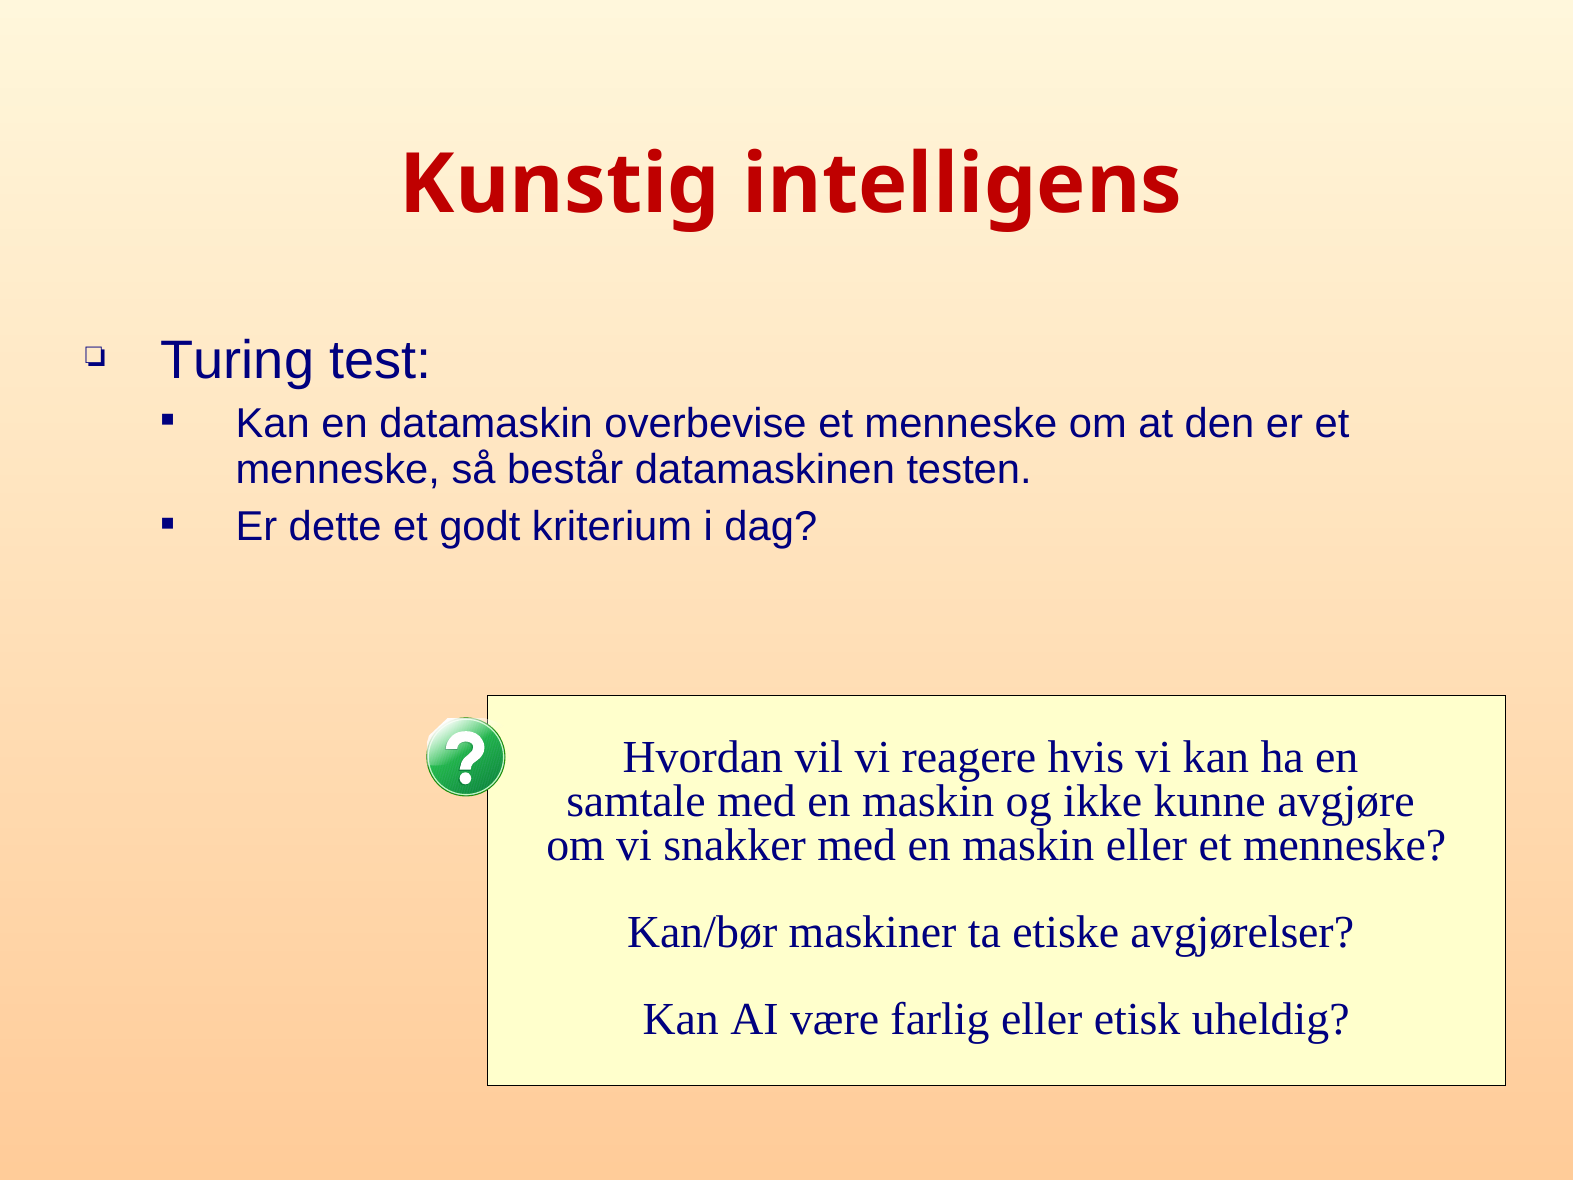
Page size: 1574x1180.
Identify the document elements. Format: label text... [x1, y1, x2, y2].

list Turing test: Kan en datamaskin overbevise et menneske om at den er et menneske, så består datamaskinen testen. Er dette et godt kriterium i dag? [85, 336, 1539, 1170]
text_box Hvordan vil vi reagere hvis vi kan ha en samtale med en maskin og ikke kunne avgjøre om vi snakker med en maskin eller et menneske? Kan/bør maskiner ta etiske avgjørelser? Kan AI være farlig eller etisk uheldig? [487, 695, 1506, 1086]
picture [410, 699, 524, 813]
title Kunstig intelligens [39, 54, 1543, 309]
